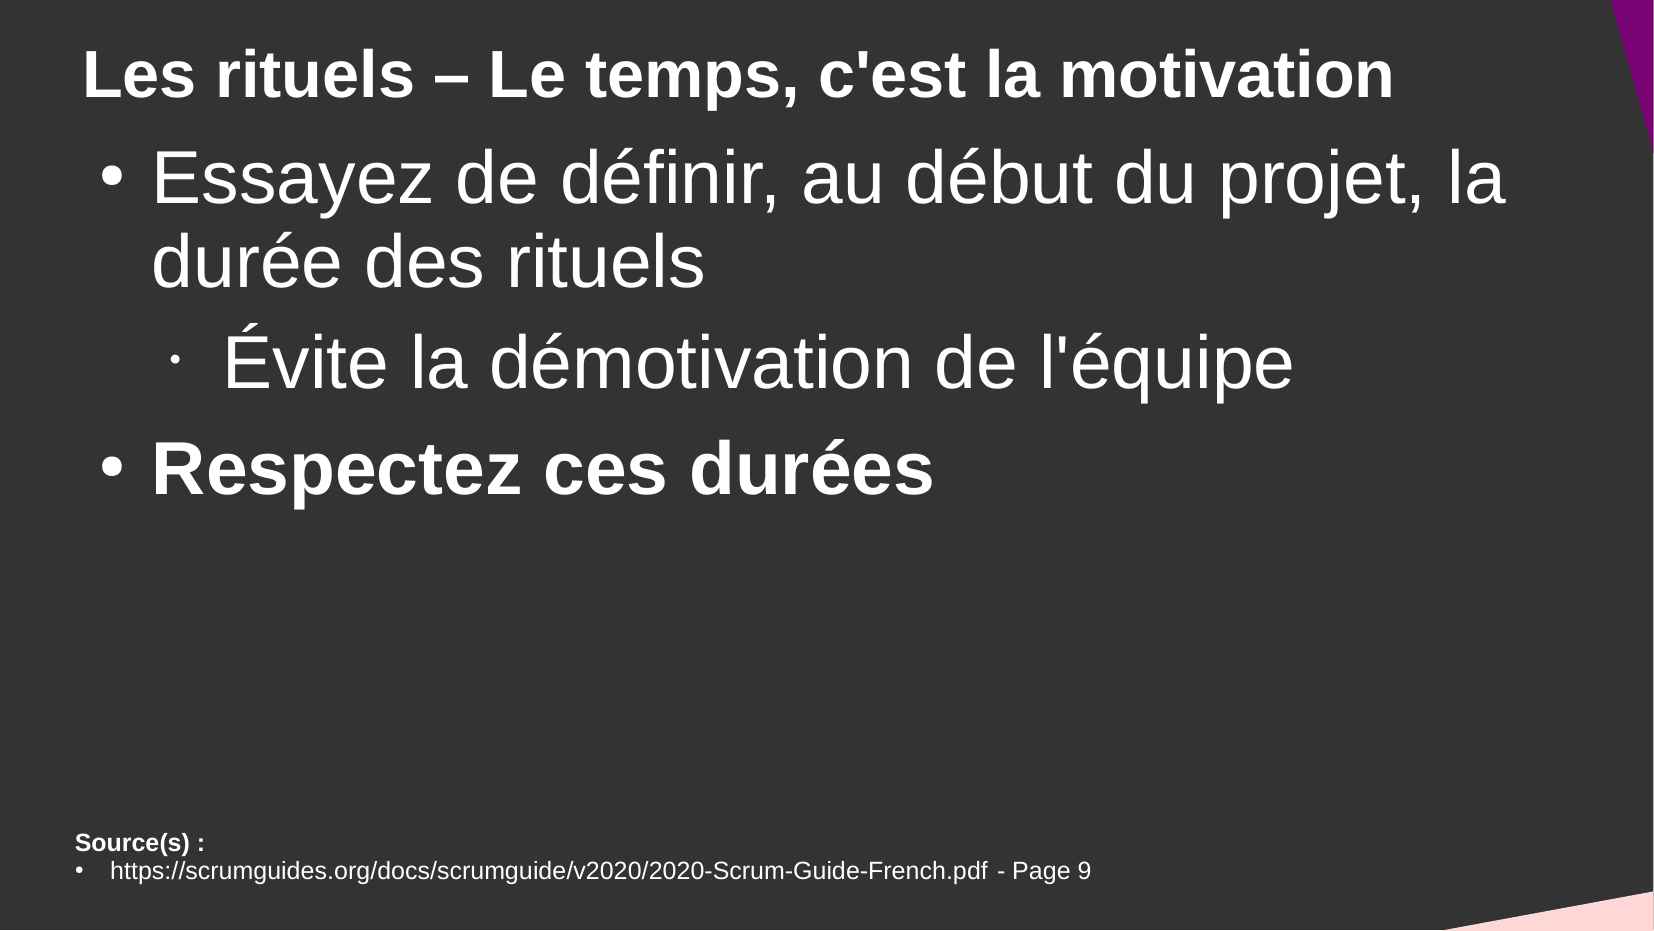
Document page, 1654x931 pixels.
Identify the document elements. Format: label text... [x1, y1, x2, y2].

text_box [1438, 891, 1654, 931]
list Essayez de définir, au début du projet, la durée des rituels Évite la démotivation de l'équipe Respectez ces durées [80, 135, 1620, 756]
title Les rituels – Le temps, c'est la motivation [82, 37, 1571, 122]
text_box Source(s) : https://scrumguides.org/docs/scrumguide/v2020/2020-Scrum-Guide-French.pdf - Page 9 [60, 821, 1546, 921]
text_box [1610, 0, 1654, 156]
